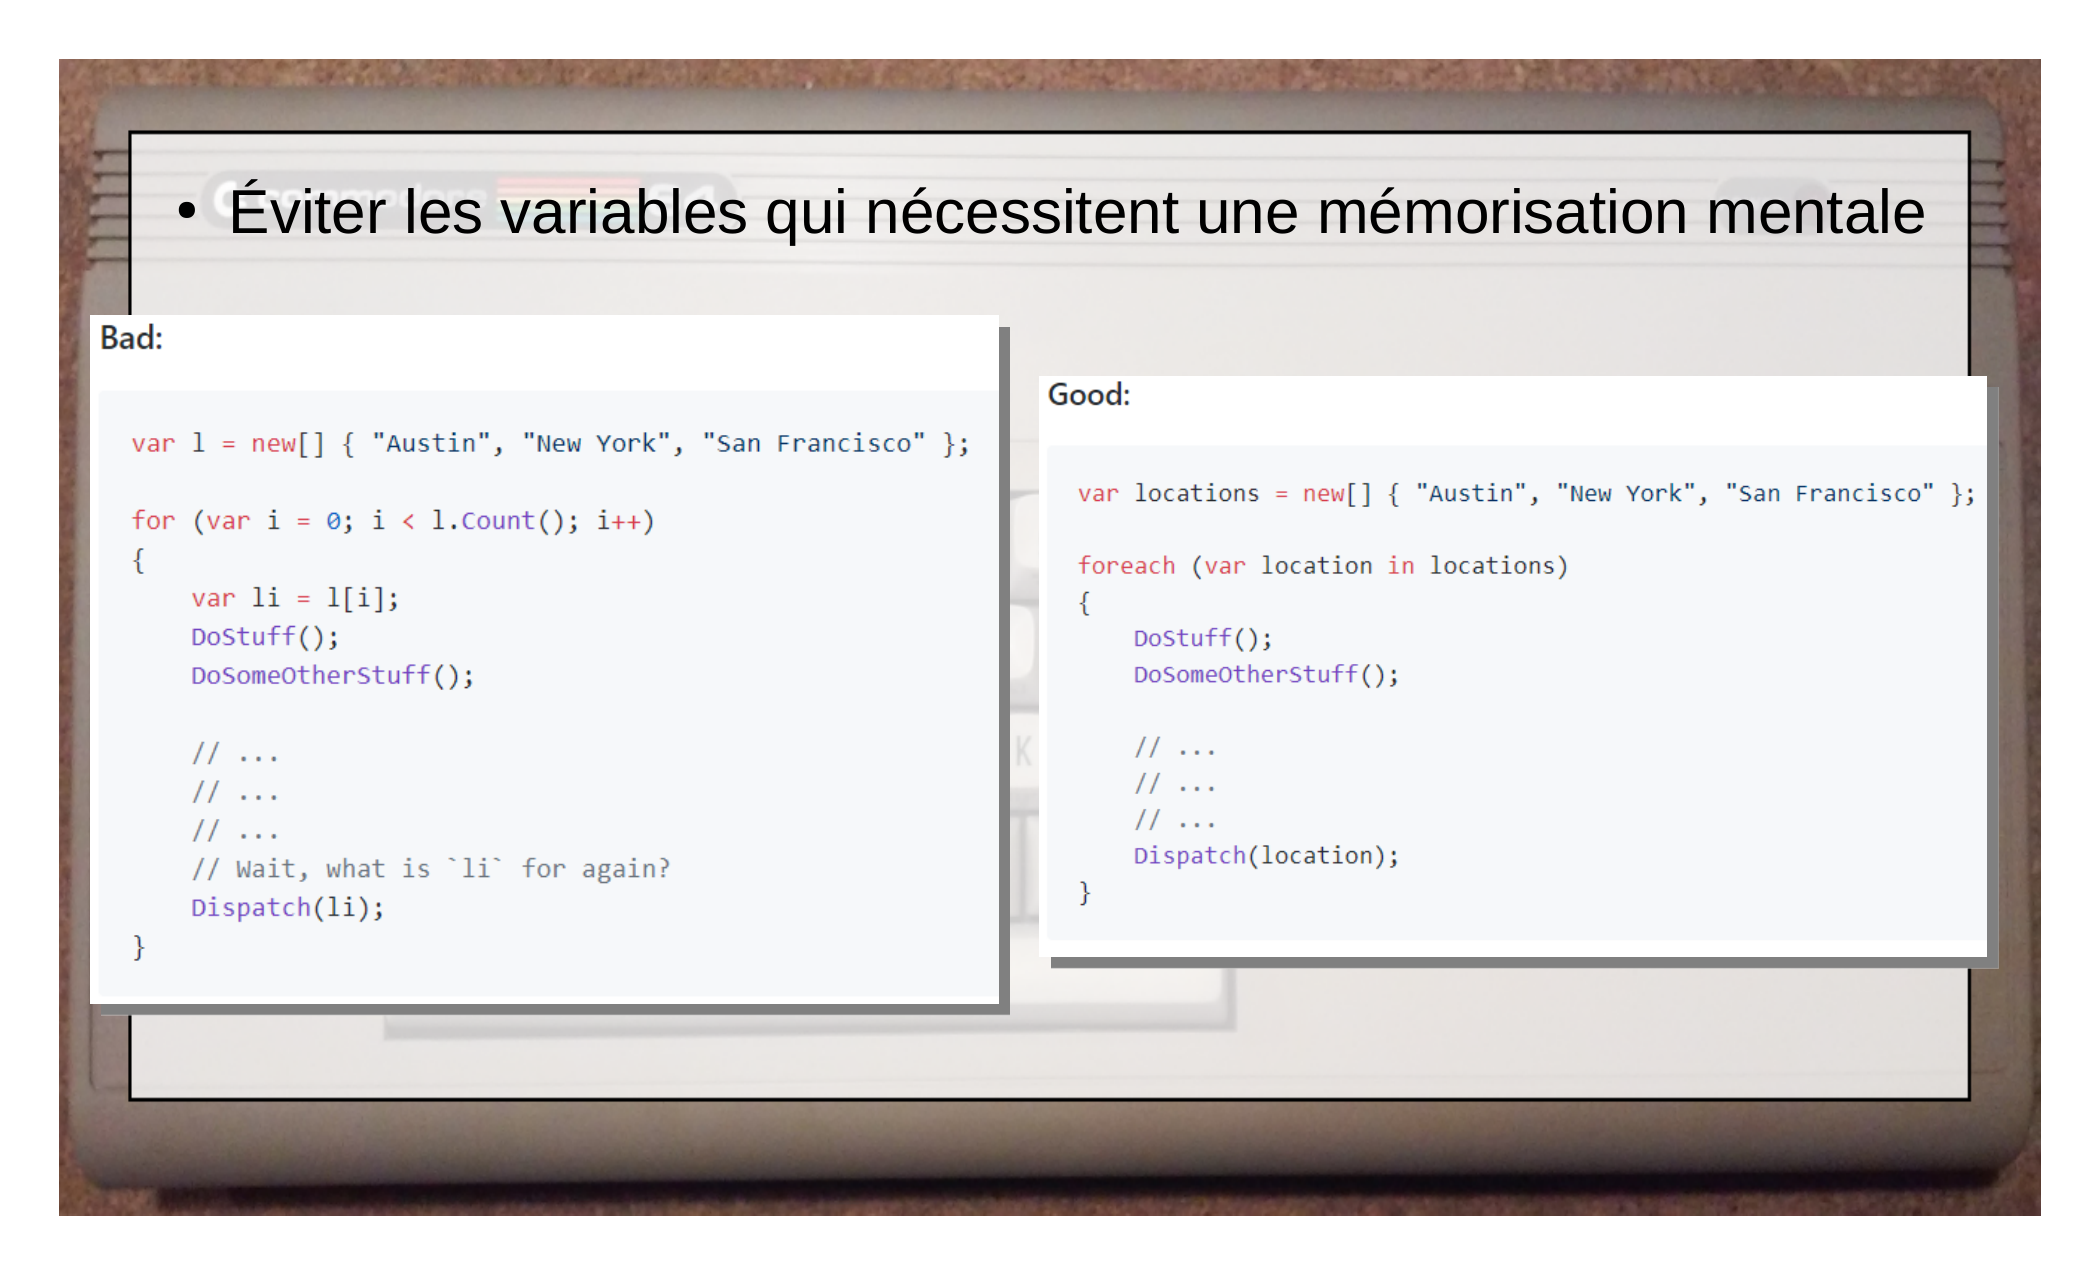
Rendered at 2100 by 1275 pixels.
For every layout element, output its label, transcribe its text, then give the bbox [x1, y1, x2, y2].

picture [59, 59, 2041, 1216]
list Éviter les variables qui nécessitent une mémorisation mentale [158, 177, 1942, 1094]
